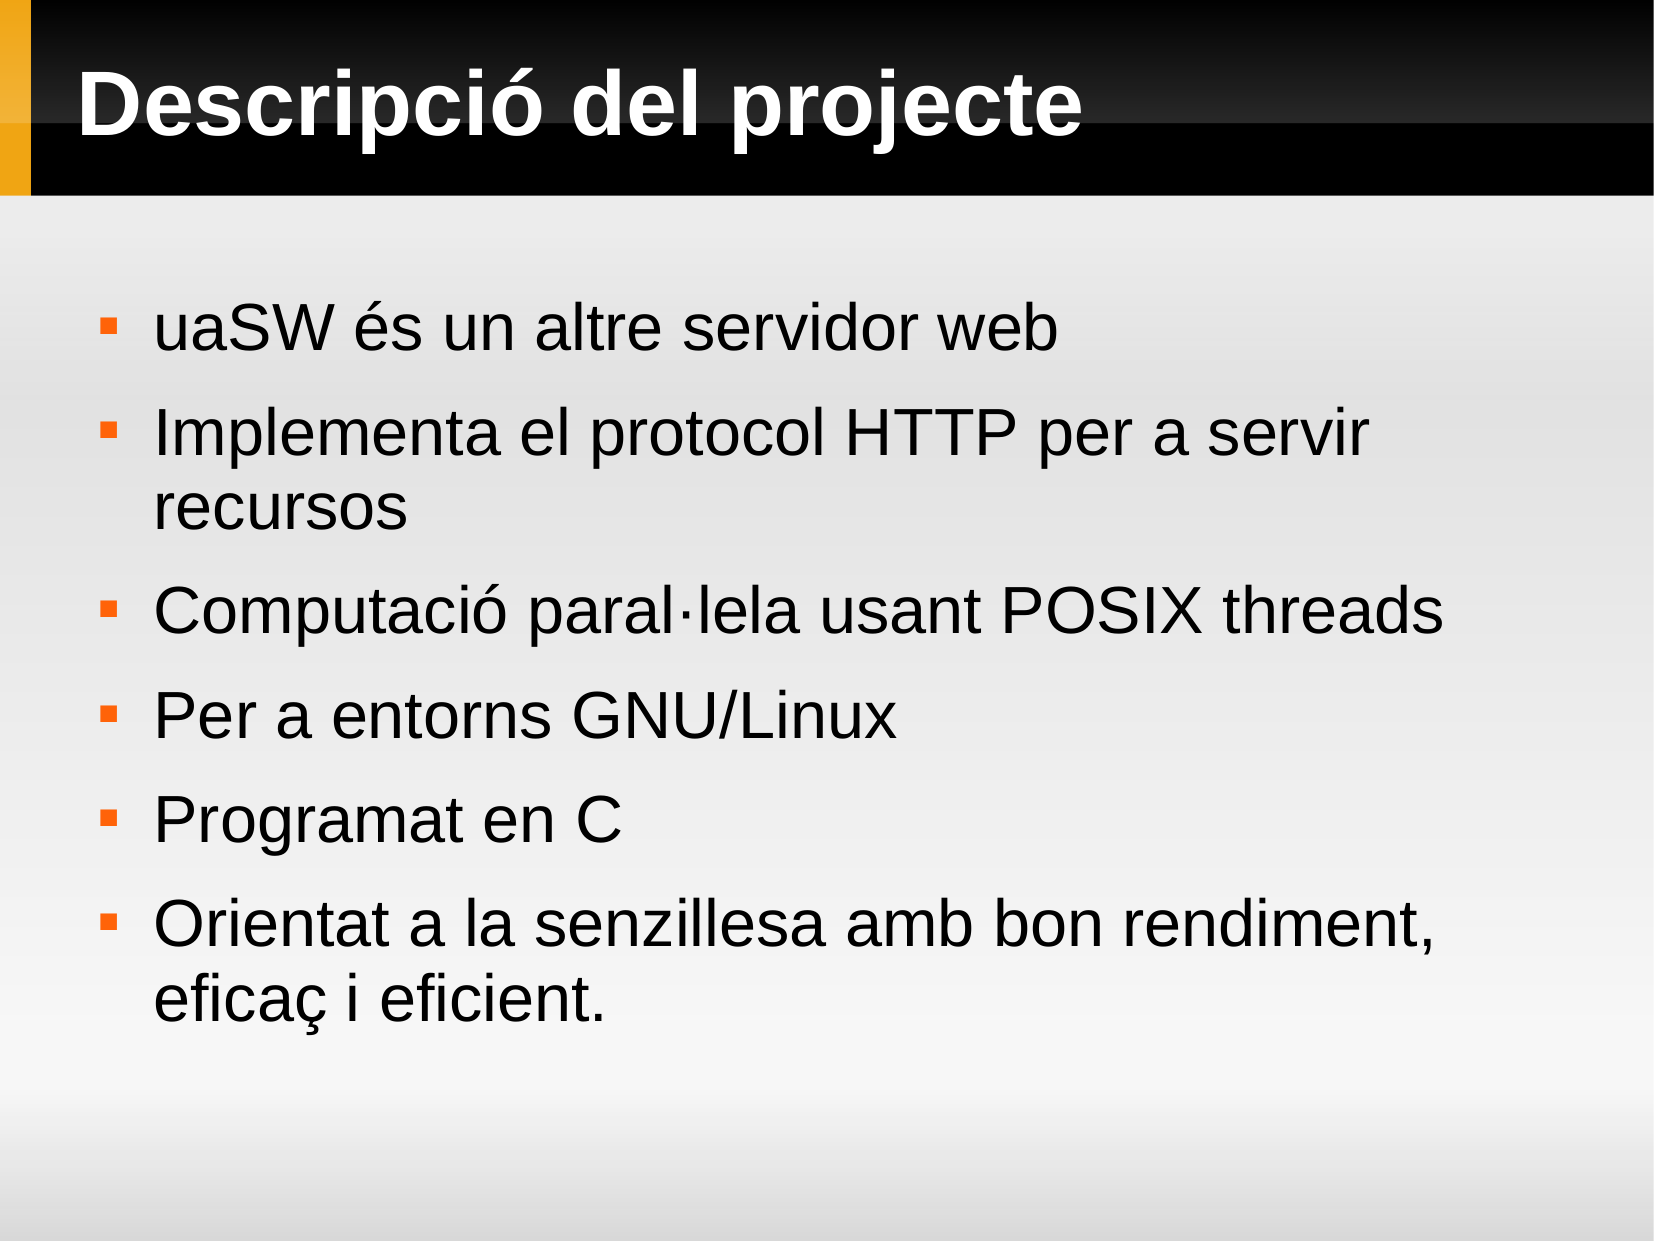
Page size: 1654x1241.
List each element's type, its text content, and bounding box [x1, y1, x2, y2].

picture [0, 0, 1654, 1241]
list uaSW és un altre servidor web Implementa el protocol HTTP per a servir recursos Computació paral·lela usant POSIX threads Per a entorns GNU/Linux Programat en C Orientat a la senzillesa amb bon rendiment, eficaç i eficient. [82, 290, 1571, 1094]
title Descripció del projecte [76, 7, 1565, 200]
